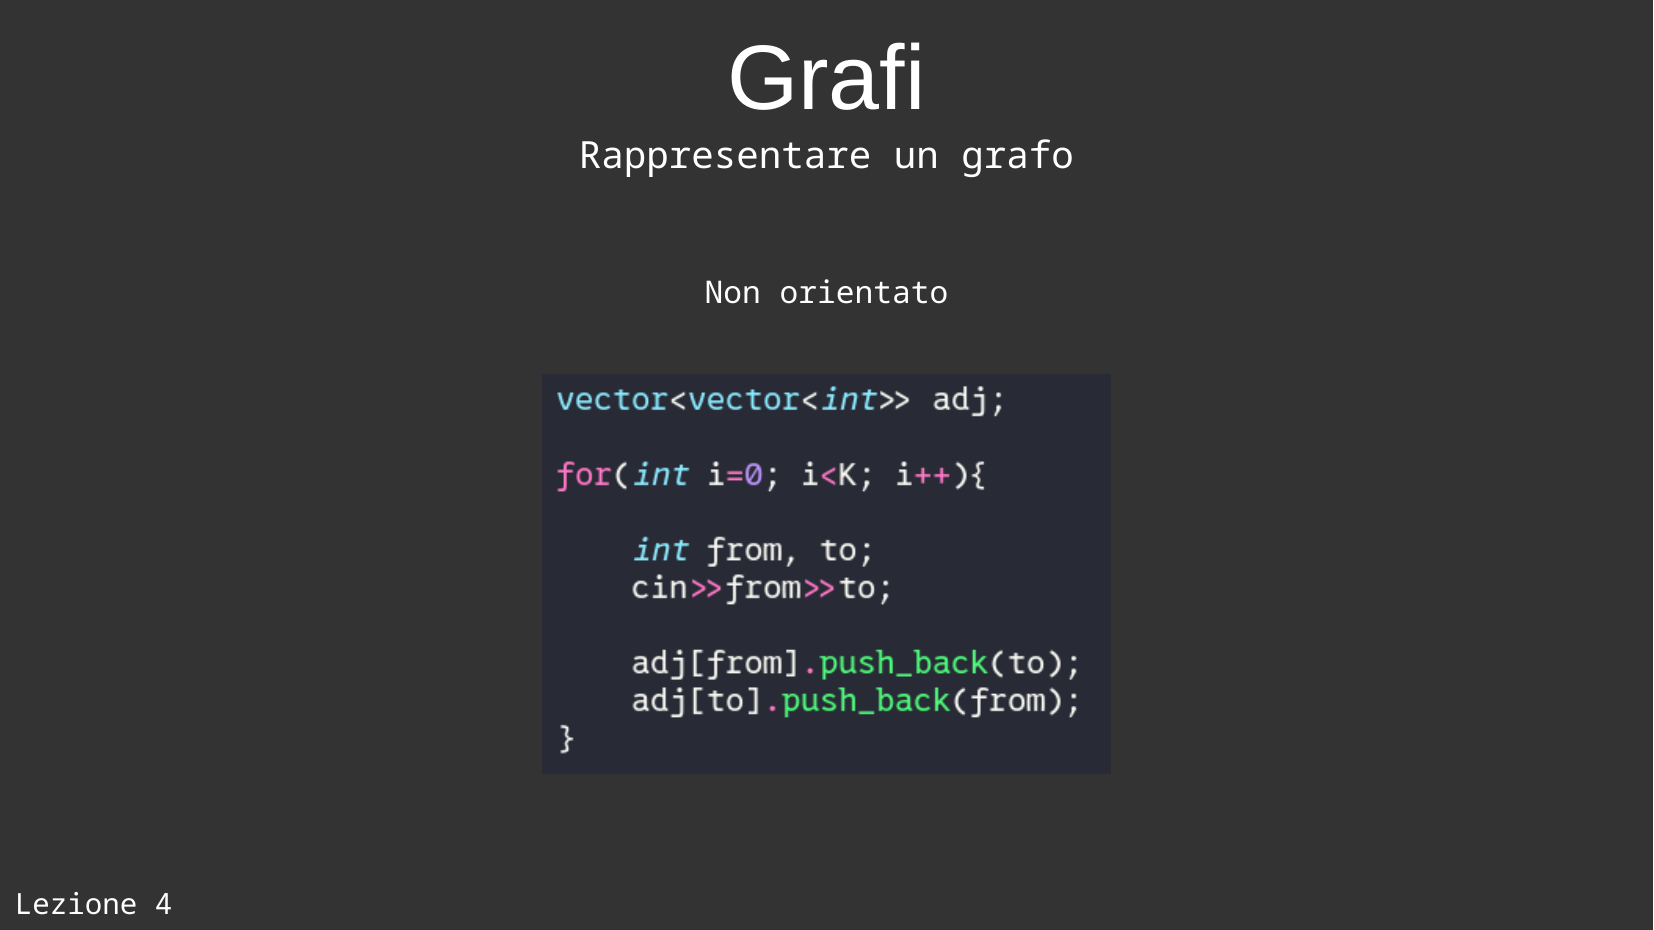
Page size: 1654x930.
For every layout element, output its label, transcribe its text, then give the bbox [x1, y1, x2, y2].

title Grafi [82, 0, 1571, 156]
text_box Lezione 4 [0, 875, 188, 930]
text_box Rappresentare un grafo [564, 121, 1089, 188]
text_box Non orientato [689, 262, 964, 321]
picture [542, 374, 1111, 774]
